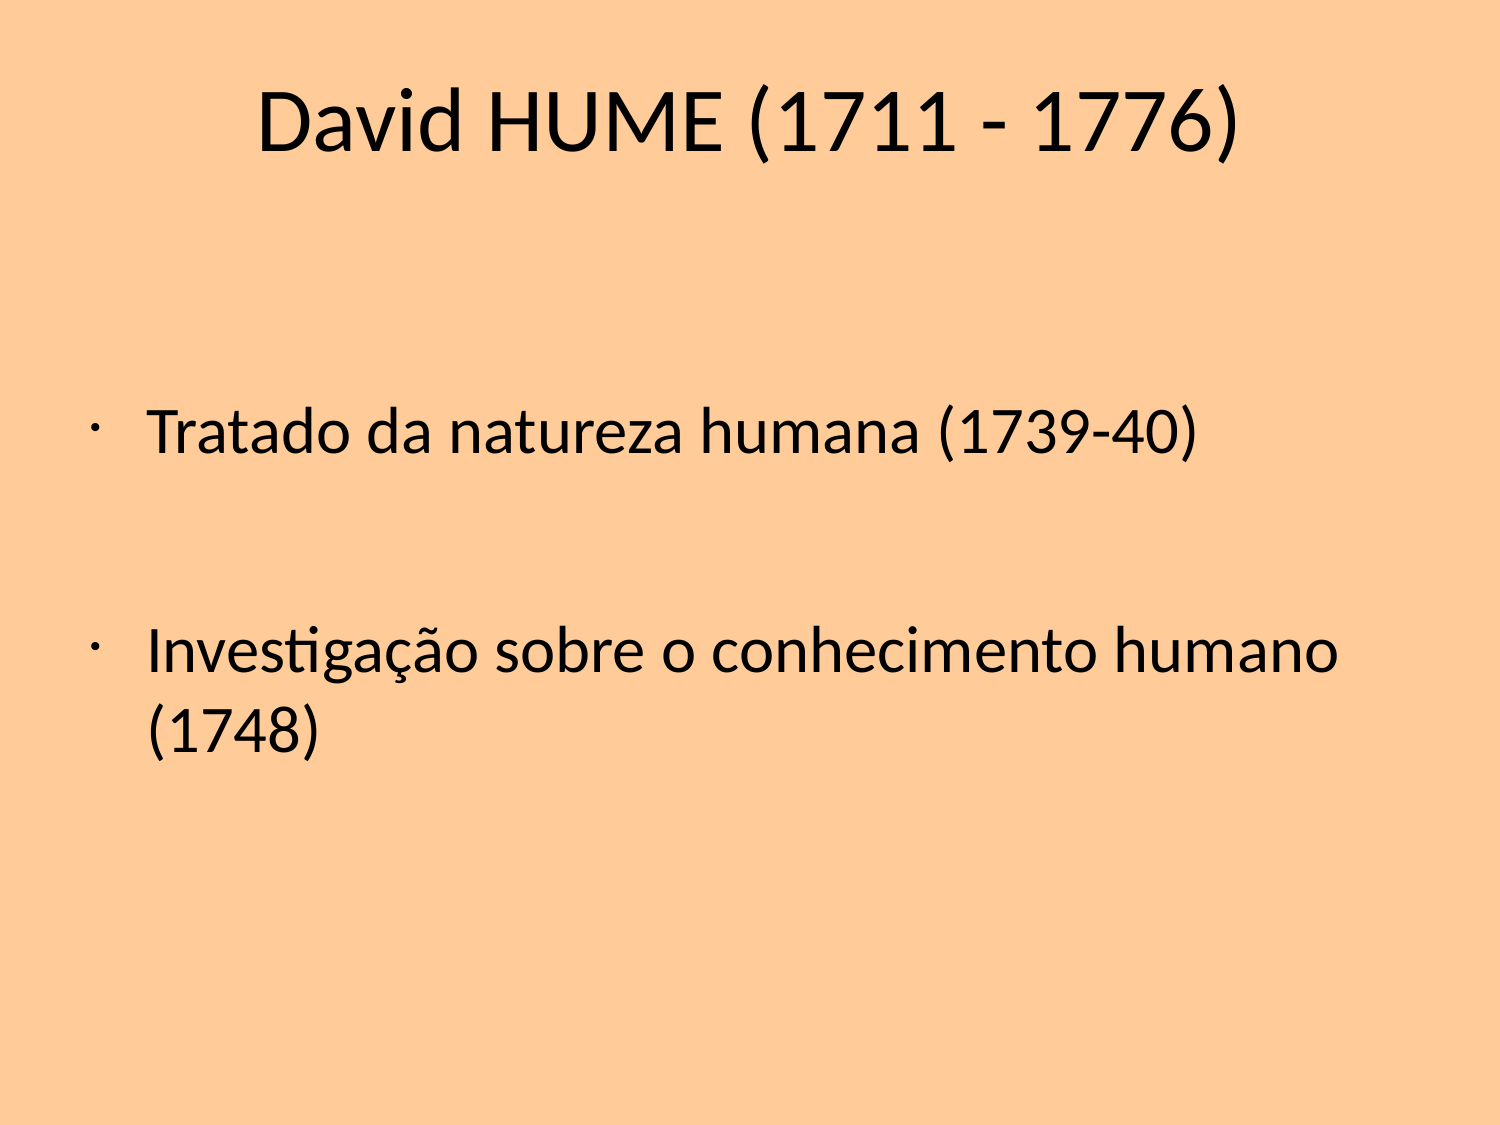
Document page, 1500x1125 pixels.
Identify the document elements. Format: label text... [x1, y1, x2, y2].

title David HUME (1711 - 1776) [75, 45, 1425, 233]
list Tratado da natureza humana (1739-40) Investigação sobre o conhecimento humano (1748) [75, 262, 1425, 1005]
